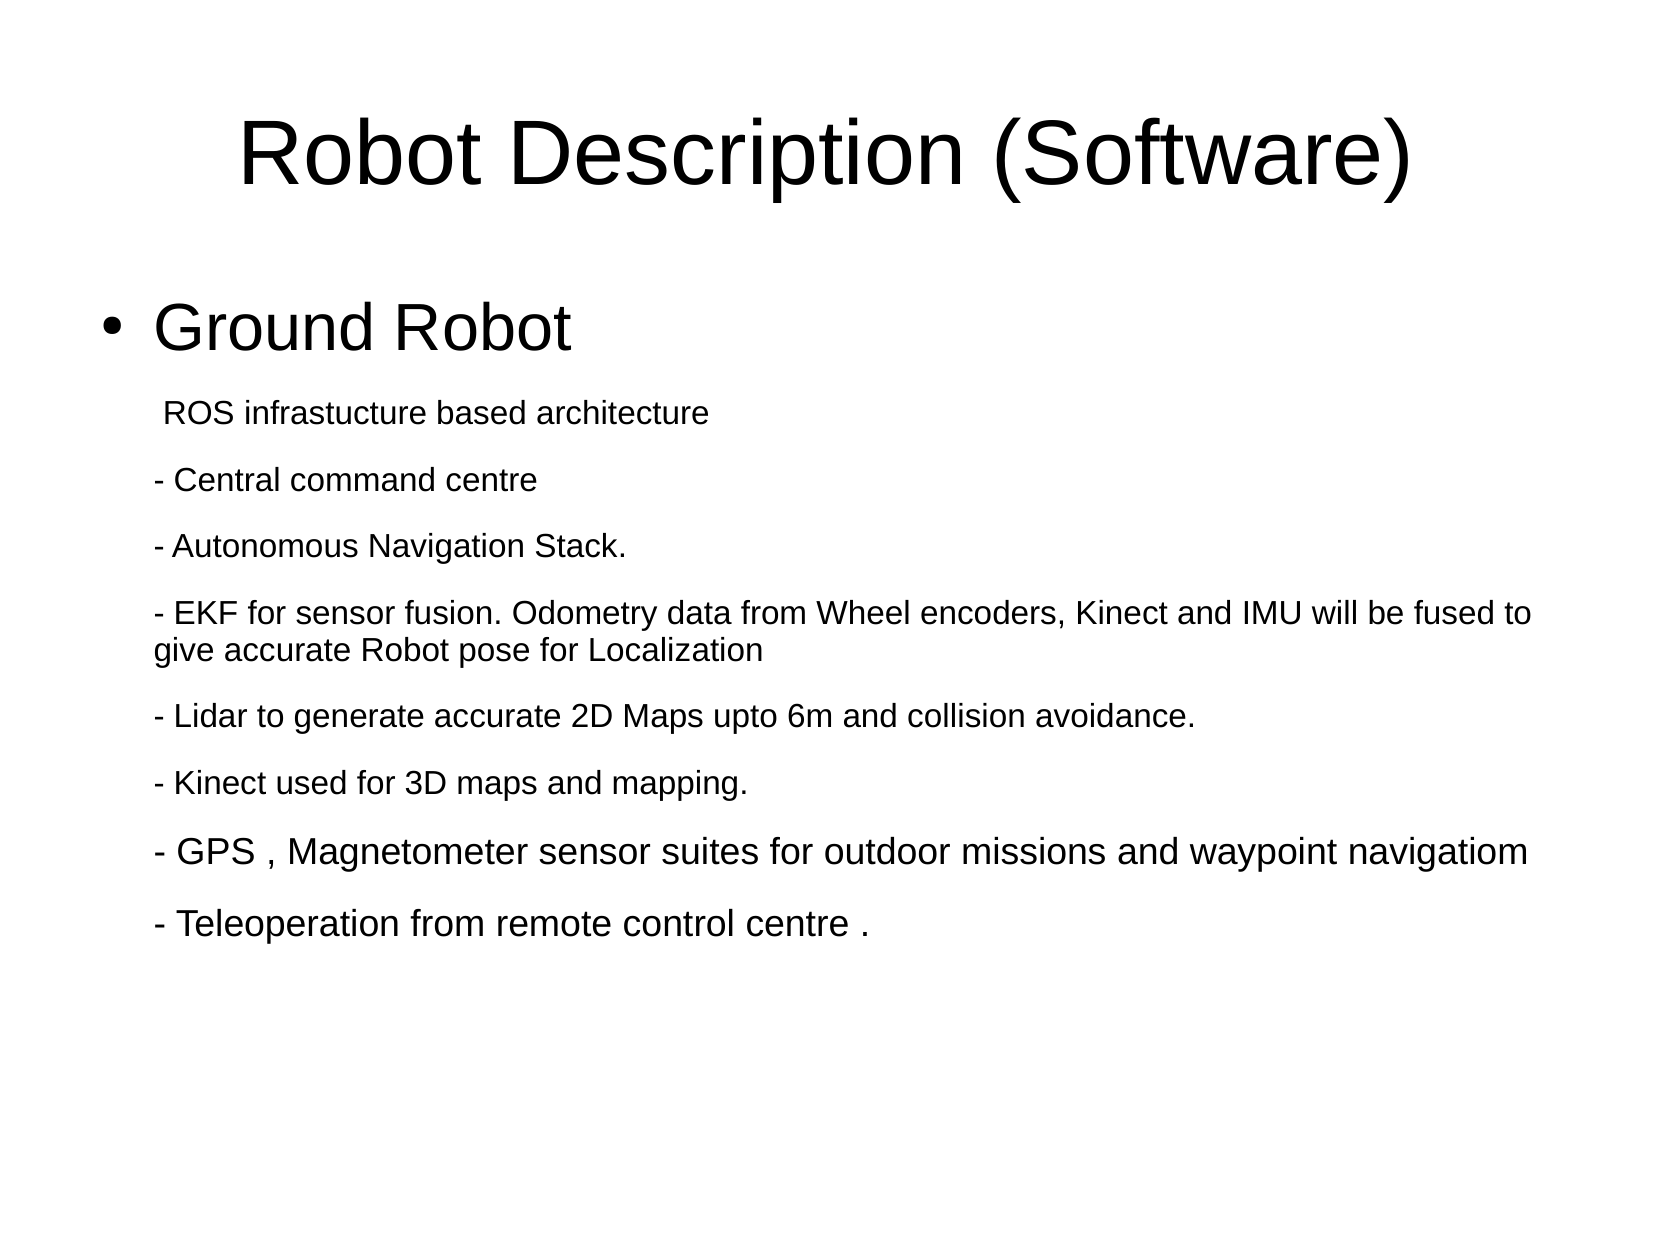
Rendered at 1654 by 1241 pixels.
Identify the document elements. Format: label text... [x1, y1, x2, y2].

list Ground Robot ROS infrastucture based architecture - Central command centre - Autonomous Navigation Stack. - EKF for sensor fusion. Odometry data from Wheel encoders, Kinect and IMU will be fused to give accurate Robot pose for Localization - Lidar to generate accurate 2D Maps upto 6m and collision avoidance. - Kinect used for 3D maps and mapping. - GPS , Magnetometer sensor suites for outdoor missions and waypoint navigatiom - Teleoperation from remote control centre . [82, 290, 1571, 1010]
title Robot Description (Software) [82, 49, 1571, 257]
